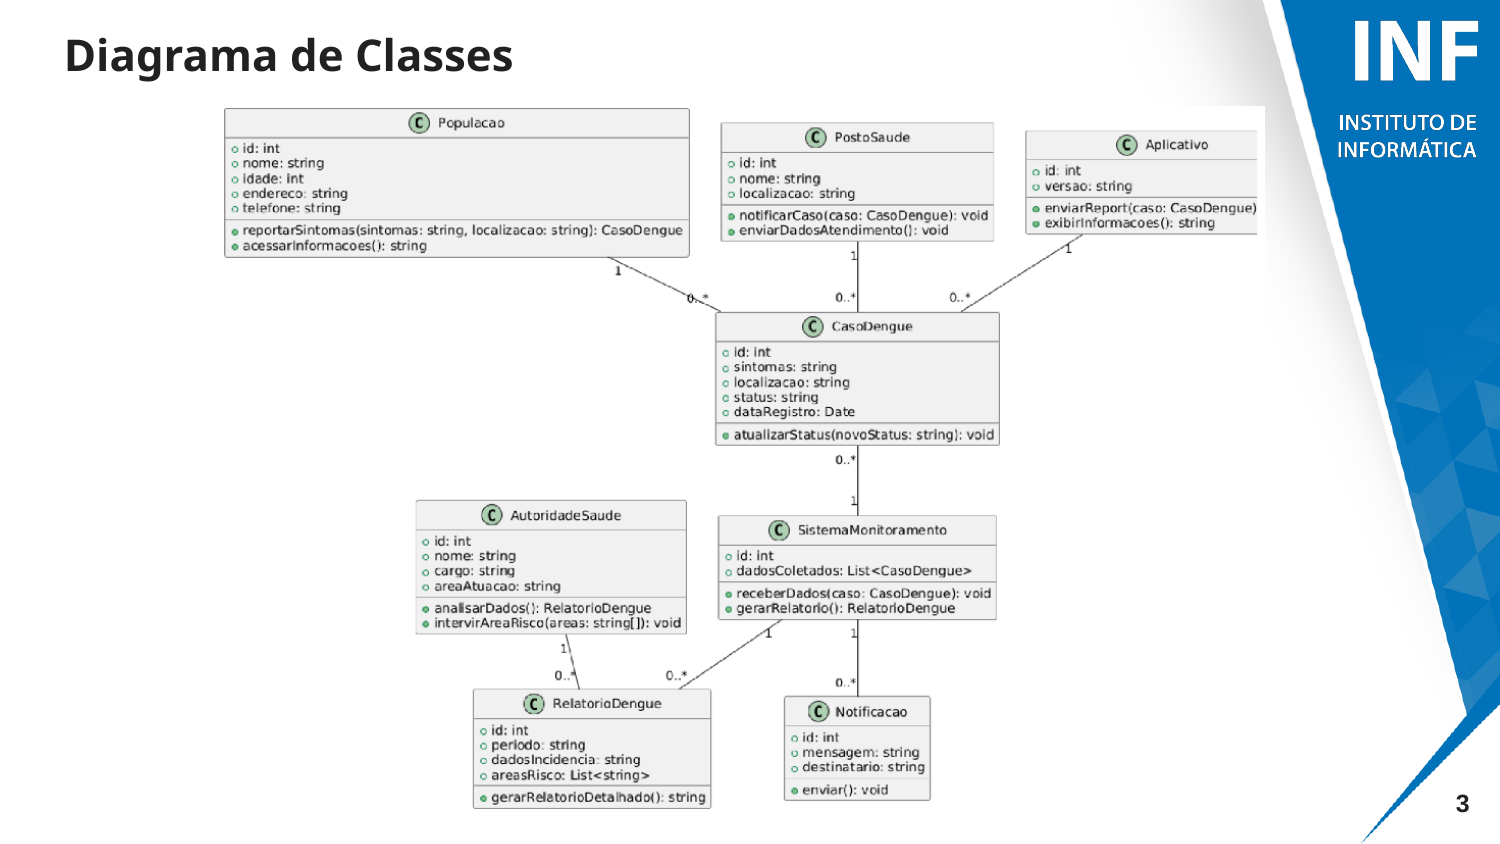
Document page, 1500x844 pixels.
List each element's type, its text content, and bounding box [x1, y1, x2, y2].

slide_number <number> [1394, 771, 1485, 837]
picture [0, 0, 1500, 844]
title Diagrama de Classes [48, 12, 1439, 89]
